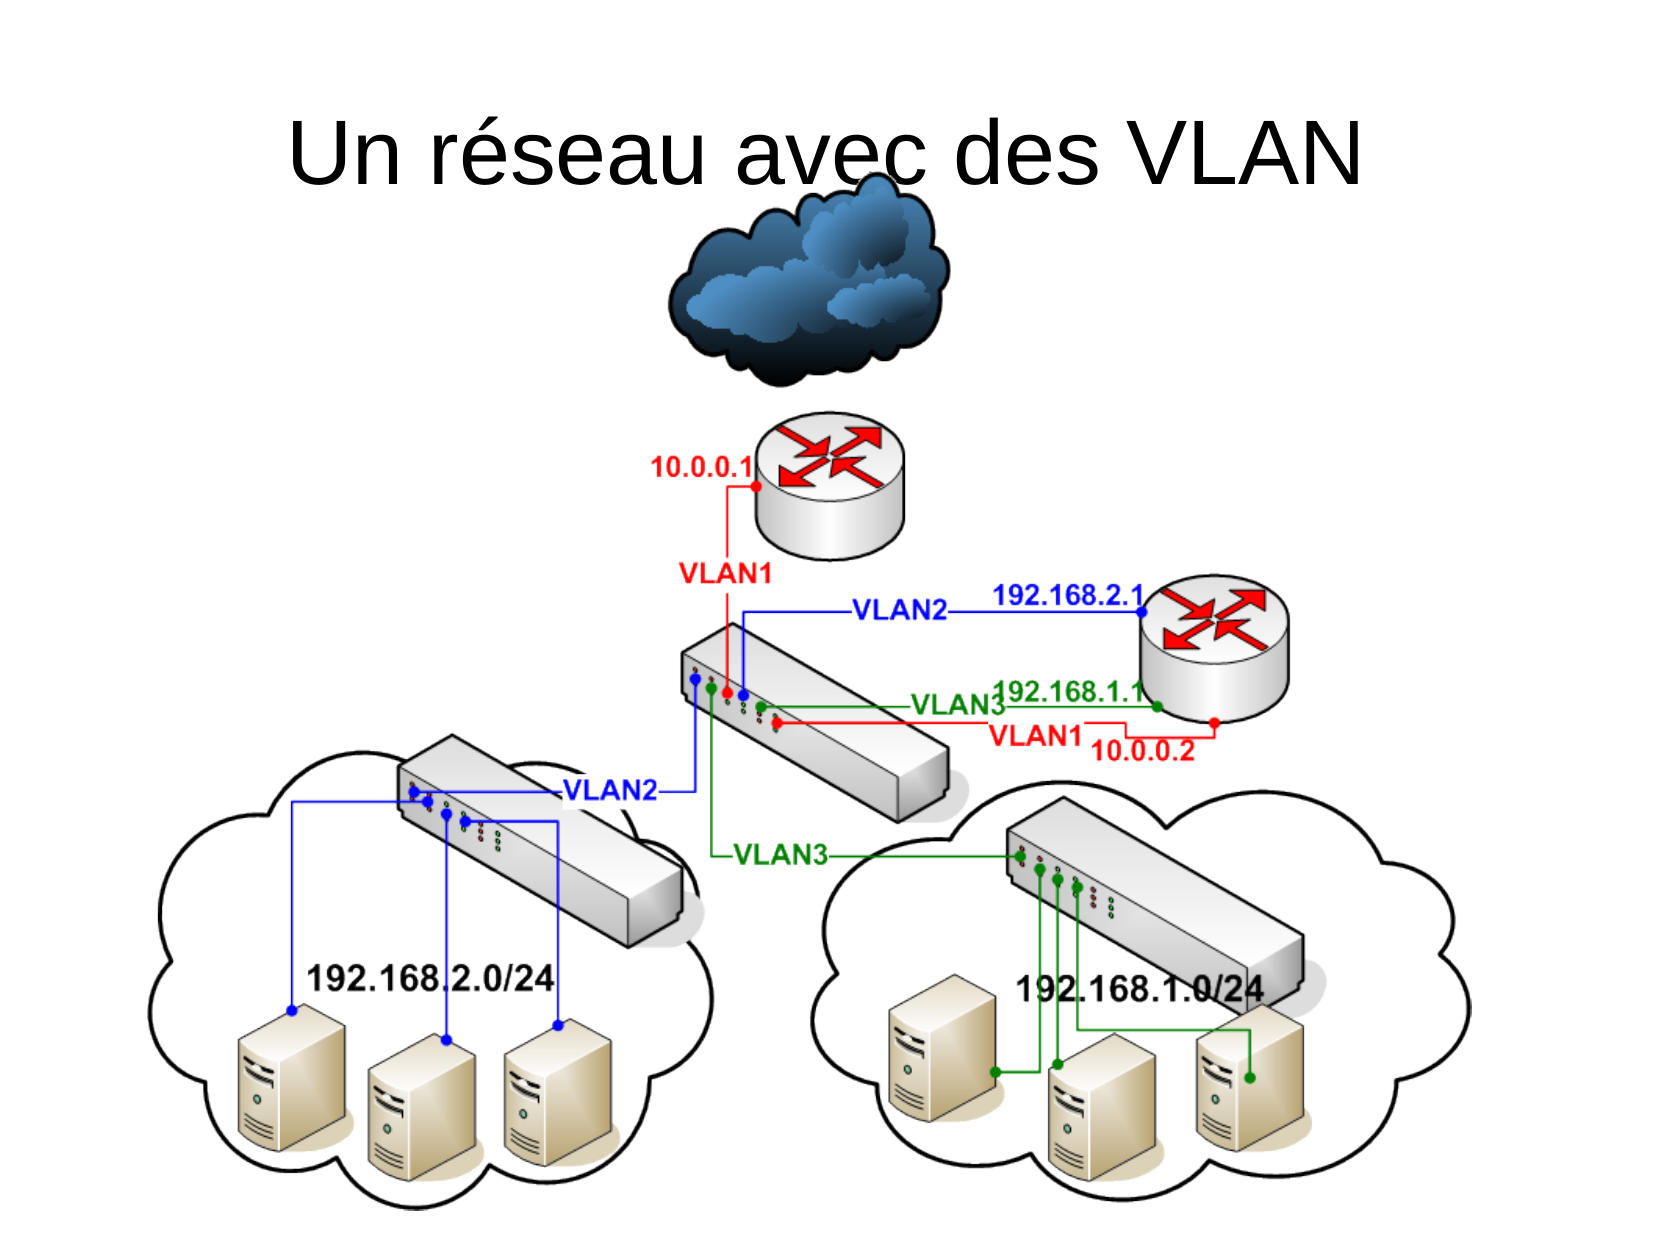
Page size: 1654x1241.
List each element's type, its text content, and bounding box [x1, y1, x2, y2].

picture [147, 171, 1472, 1211]
title Un réseau avec des VLAN [82, 49, 1571, 257]
